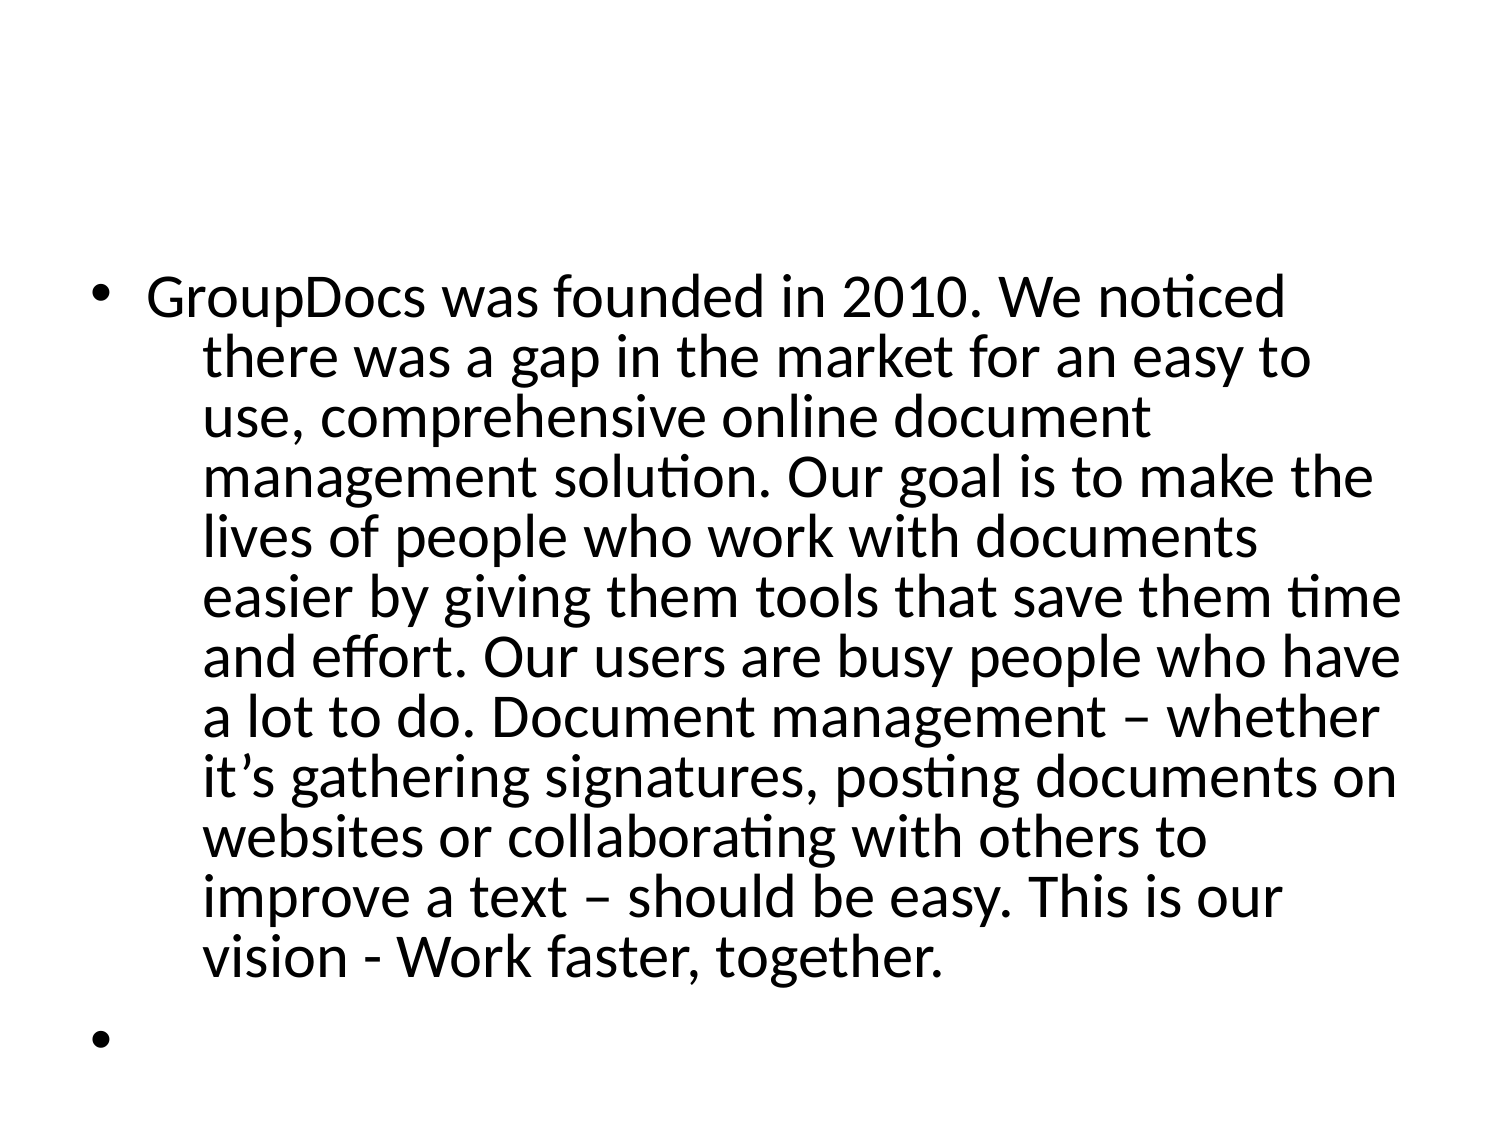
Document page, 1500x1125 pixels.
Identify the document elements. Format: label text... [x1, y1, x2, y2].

list GroupDocs was founded in 2010. We noticed there was a gap in the market for an easy to use, comprehensive online document management solution. Our goal is to make the lives of people who work with documents easier by giving them tools that save them time and effort. Our users are busy people who have a lot to do. Document management – whether it’s gathering signatures, posting documents on websites or collaborating with others to improve a text – should be easy. This is our vision - Work faster, together. [75, 262, 1426, 1005]
